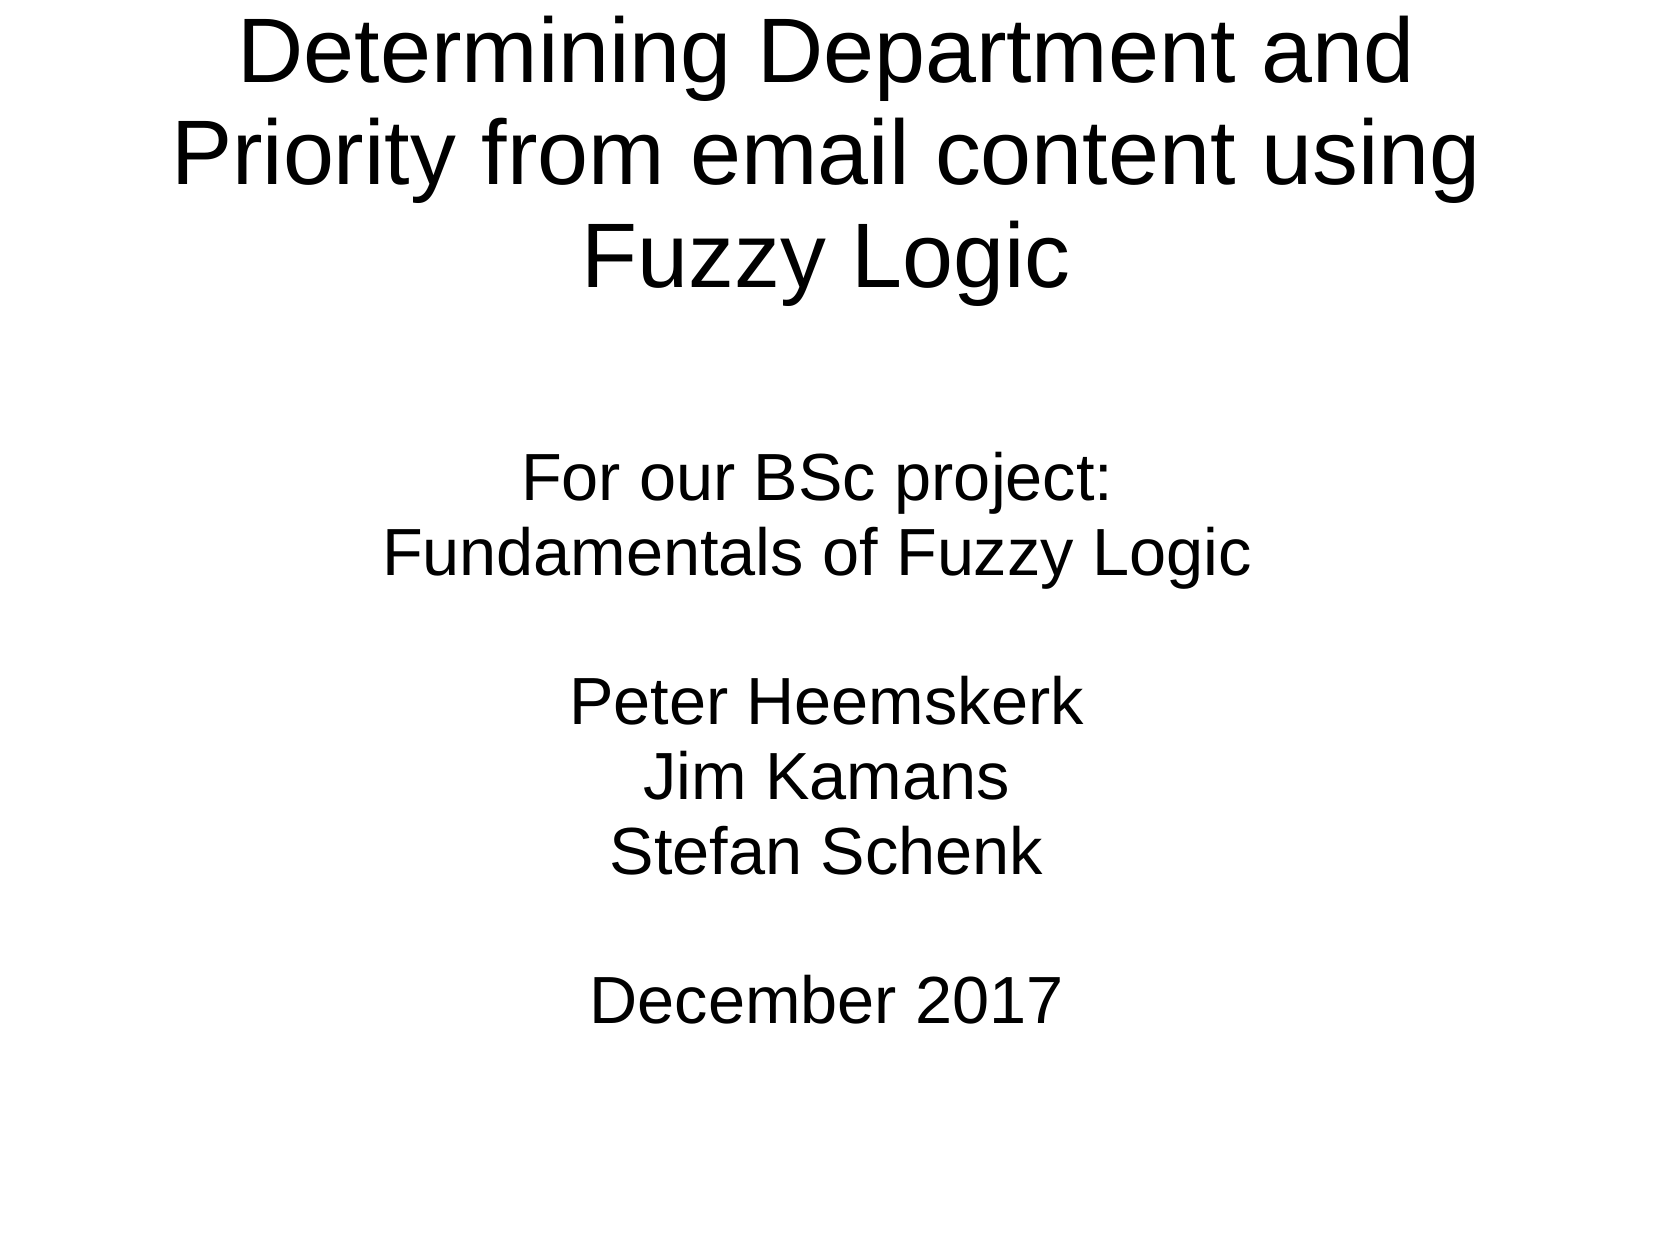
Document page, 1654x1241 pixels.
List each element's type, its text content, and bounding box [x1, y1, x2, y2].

title Determining Department and Priority from email content using Fuzzy Logic [82, 0, 1571, 307]
subtitle For our BSc project: Fundamentals of Fuzzy Logic Peter Heemskerk Jim Kamans Stefan Schenk December 2017 [82, 379, 1571, 1099]
